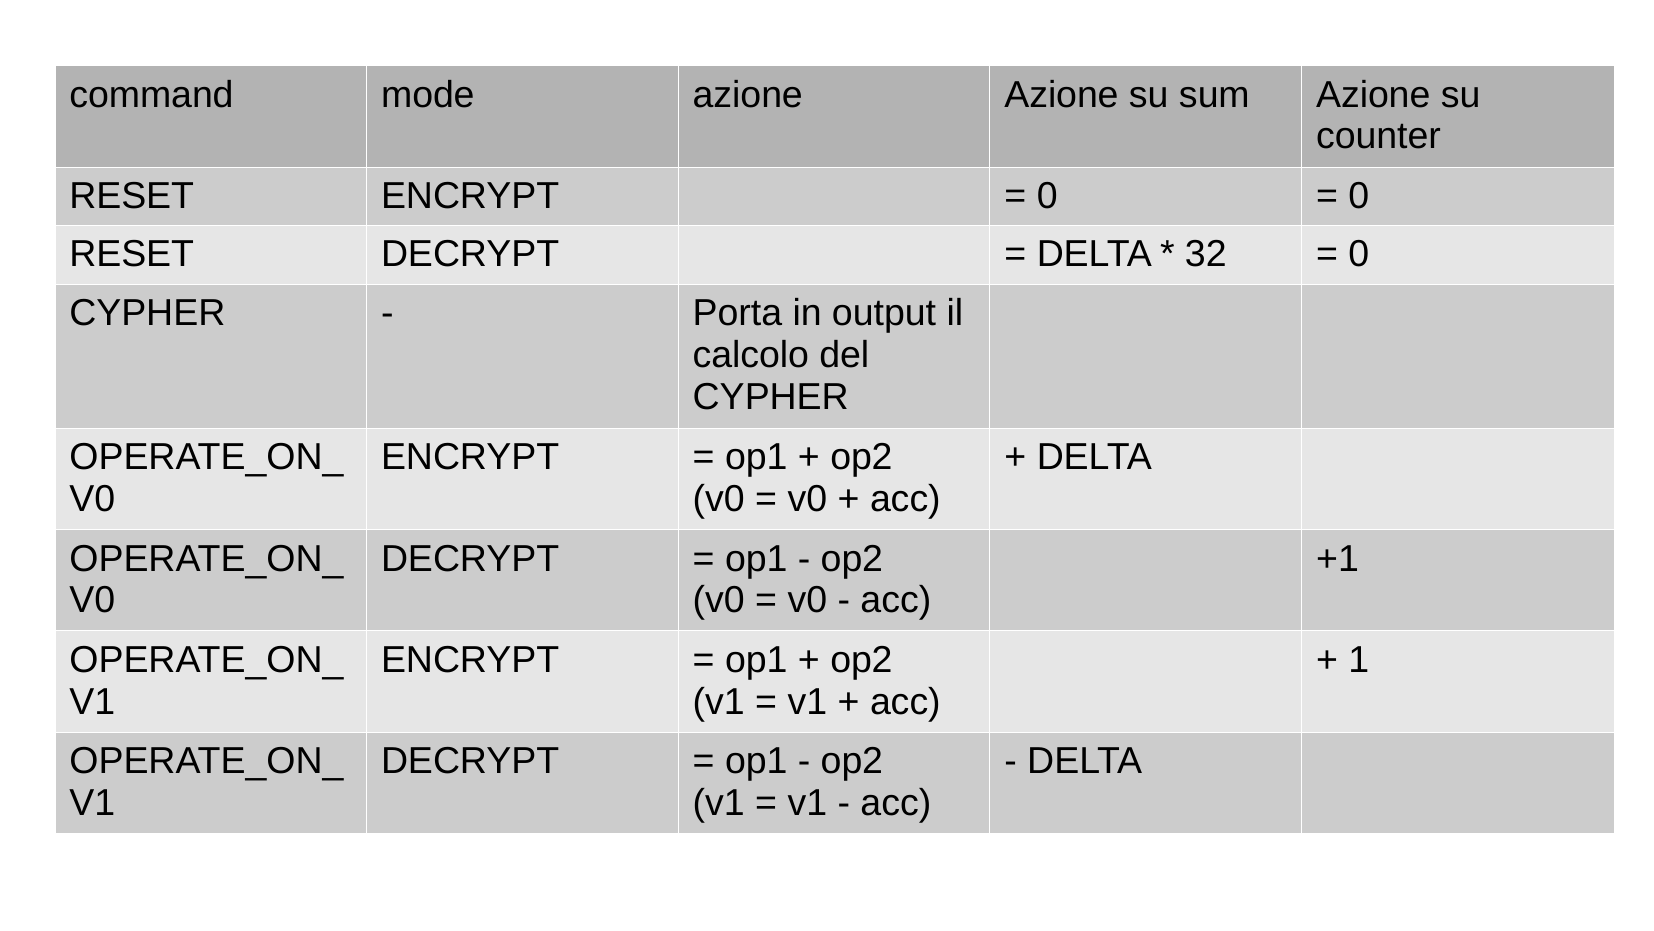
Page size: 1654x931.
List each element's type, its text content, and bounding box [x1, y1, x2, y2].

table_cell OPERATE_ON_V1 [56, 733, 366, 833]
table_cell ENCRYPT [367, 429, 678, 529]
table_cell ENCRYPT [367, 631, 678, 732]
table_cell DECRYPT [367, 530, 678, 630]
table_cell = op1 + op2 (v0 = v0 + acc) [679, 429, 989, 529]
table_cell - [367, 285, 678, 428]
table_cell Porta in output il calcolo del CYPHER [679, 285, 989, 428]
table_cell [990, 285, 1301, 428]
table_cell OPERATE_ON_V0 [56, 429, 366, 529]
table_cell + 1 [1302, 631, 1614, 732]
table_cell = op1 - op2 (v0 = v0 - acc) [679, 530, 989, 630]
table_header azione [679, 66, 989, 167]
table_cell = 0 [1302, 168, 1614, 225]
table_cell [1302, 429, 1614, 529]
table_cell = op1 - op2 (v1 = v1 - acc) [679, 733, 989, 833]
table_cell [679, 168, 989, 225]
table_cell - DELTA [990, 733, 1301, 833]
table_cell RESET [56, 226, 366, 284]
table_header command [56, 66, 366, 167]
table_header Azione su sum [990, 66, 1301, 167]
table_cell +1 [1302, 530, 1614, 630]
table_cell = DELTA * 32 [990, 226, 1301, 284]
table_cell [990, 631, 1301, 732]
table_header mode [367, 66, 678, 167]
table_cell OPERATE_ON_V0 [56, 530, 366, 630]
table_cell [1302, 285, 1614, 428]
table_cell [1302, 733, 1614, 833]
table_cell DECRYPT [367, 733, 678, 833]
table_cell ENCRYPT [367, 168, 678, 225]
table_cell [679, 226, 989, 284]
table_cell = 0 [990, 168, 1301, 225]
table_cell = op1 + op2 (v1 = v1 + acc) [679, 631, 989, 732]
table_cell + DELTA [990, 429, 1301, 529]
table_cell = 0 [1302, 226, 1614, 284]
table_cell [990, 530, 1301, 630]
table_cell CYPHER [56, 285, 366, 428]
table_header Azione su counter [1302, 66, 1614, 167]
table_cell RESET [56, 168, 366, 225]
table_cell DECRYPT [367, 226, 678, 284]
table_cell OPERATE_ON_V1 [56, 631, 366, 732]
